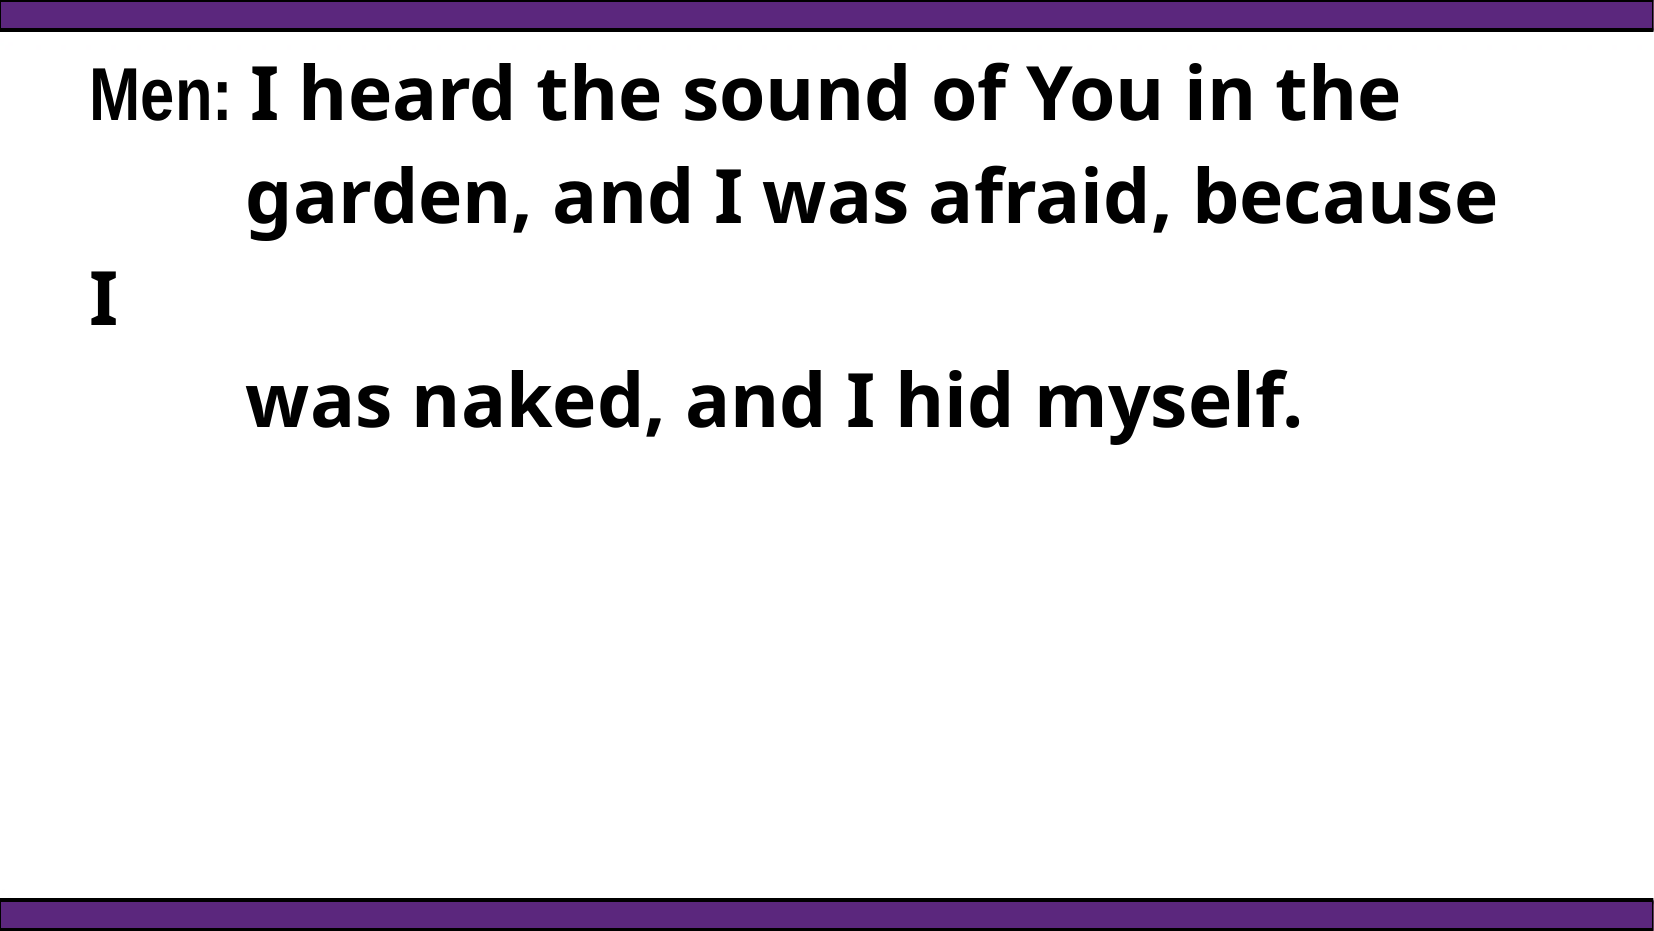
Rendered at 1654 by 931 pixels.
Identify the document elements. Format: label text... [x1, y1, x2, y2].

text_box [0, 0, 1654, 31]
text_box [0, 900, 1654, 931]
picture [0, 31, 1654, 900]
text_box Men: I heard the sound of You in the garden, and I was afraid, because I was naked, and I hid myself. [75, 33, 1561, 348]
